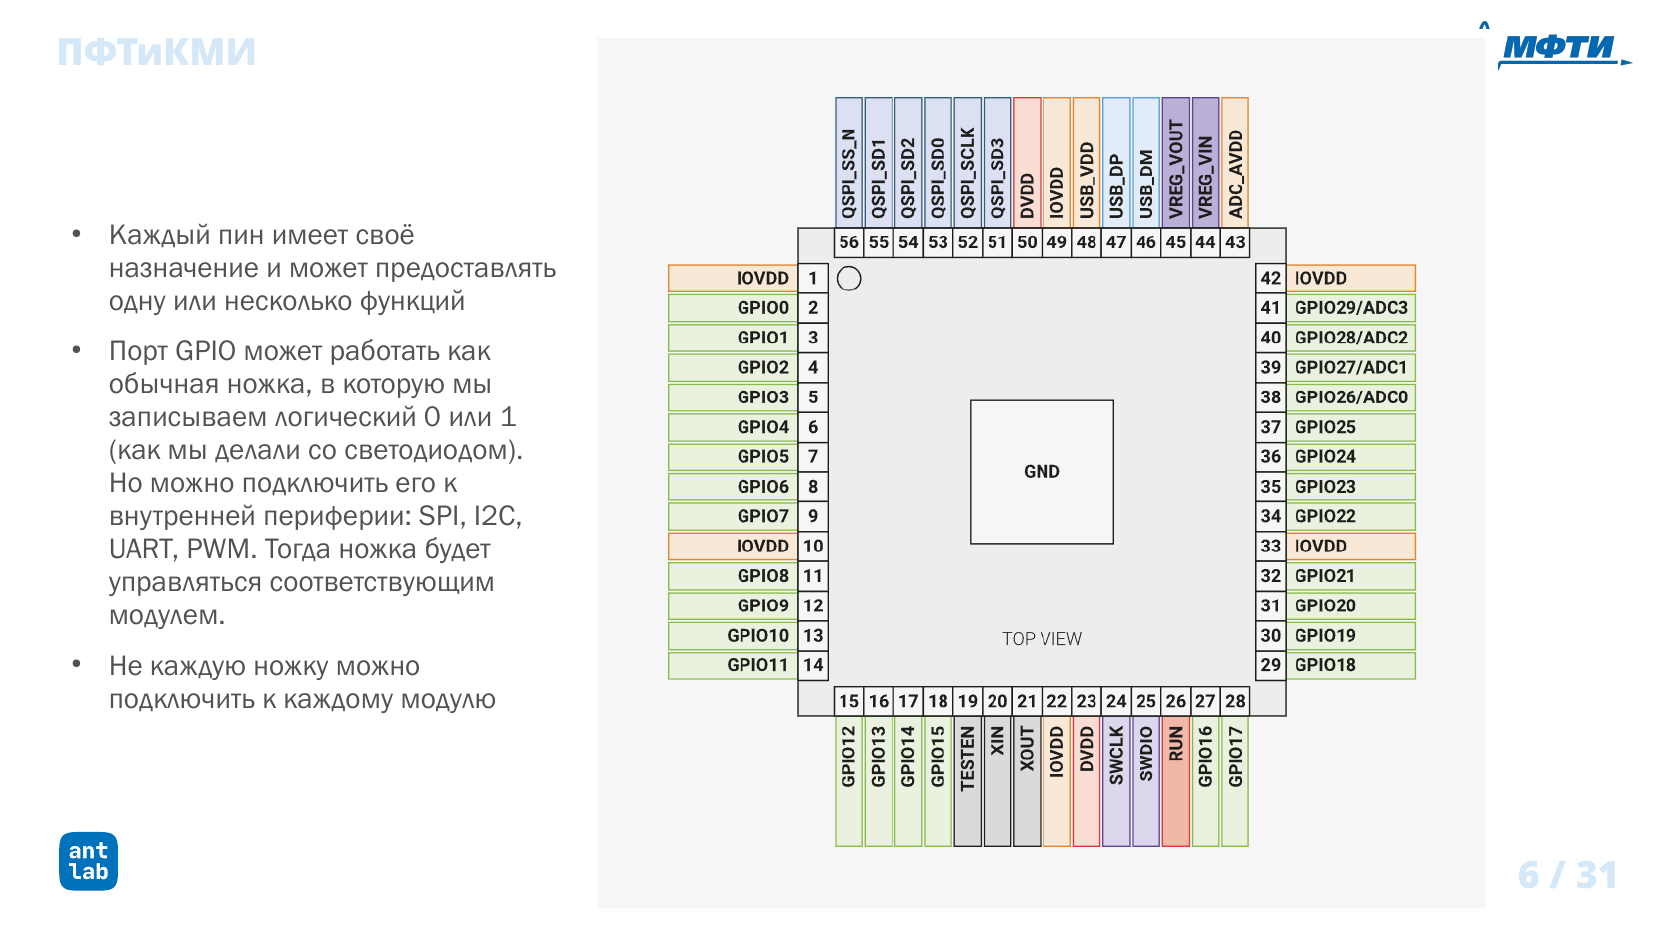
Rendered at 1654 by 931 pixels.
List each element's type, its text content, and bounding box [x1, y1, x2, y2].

picture [590, 0, 1654, 916]
list Каждый пин имеет своё назначение и может предоставлять одну или несколько функций Порт GPIO может работать как обычная ножка, в которую мы записываем логический 0 или 1 (как мы делали со светодиодом). Но можно подключить его к внутренней периферии: SPI, I2C, UART, PWM. Тогда ножка будет управляться соответствующим модулем. Не каждую ножку можно подключить к каждому модулю [59, 217, 562, 739]
